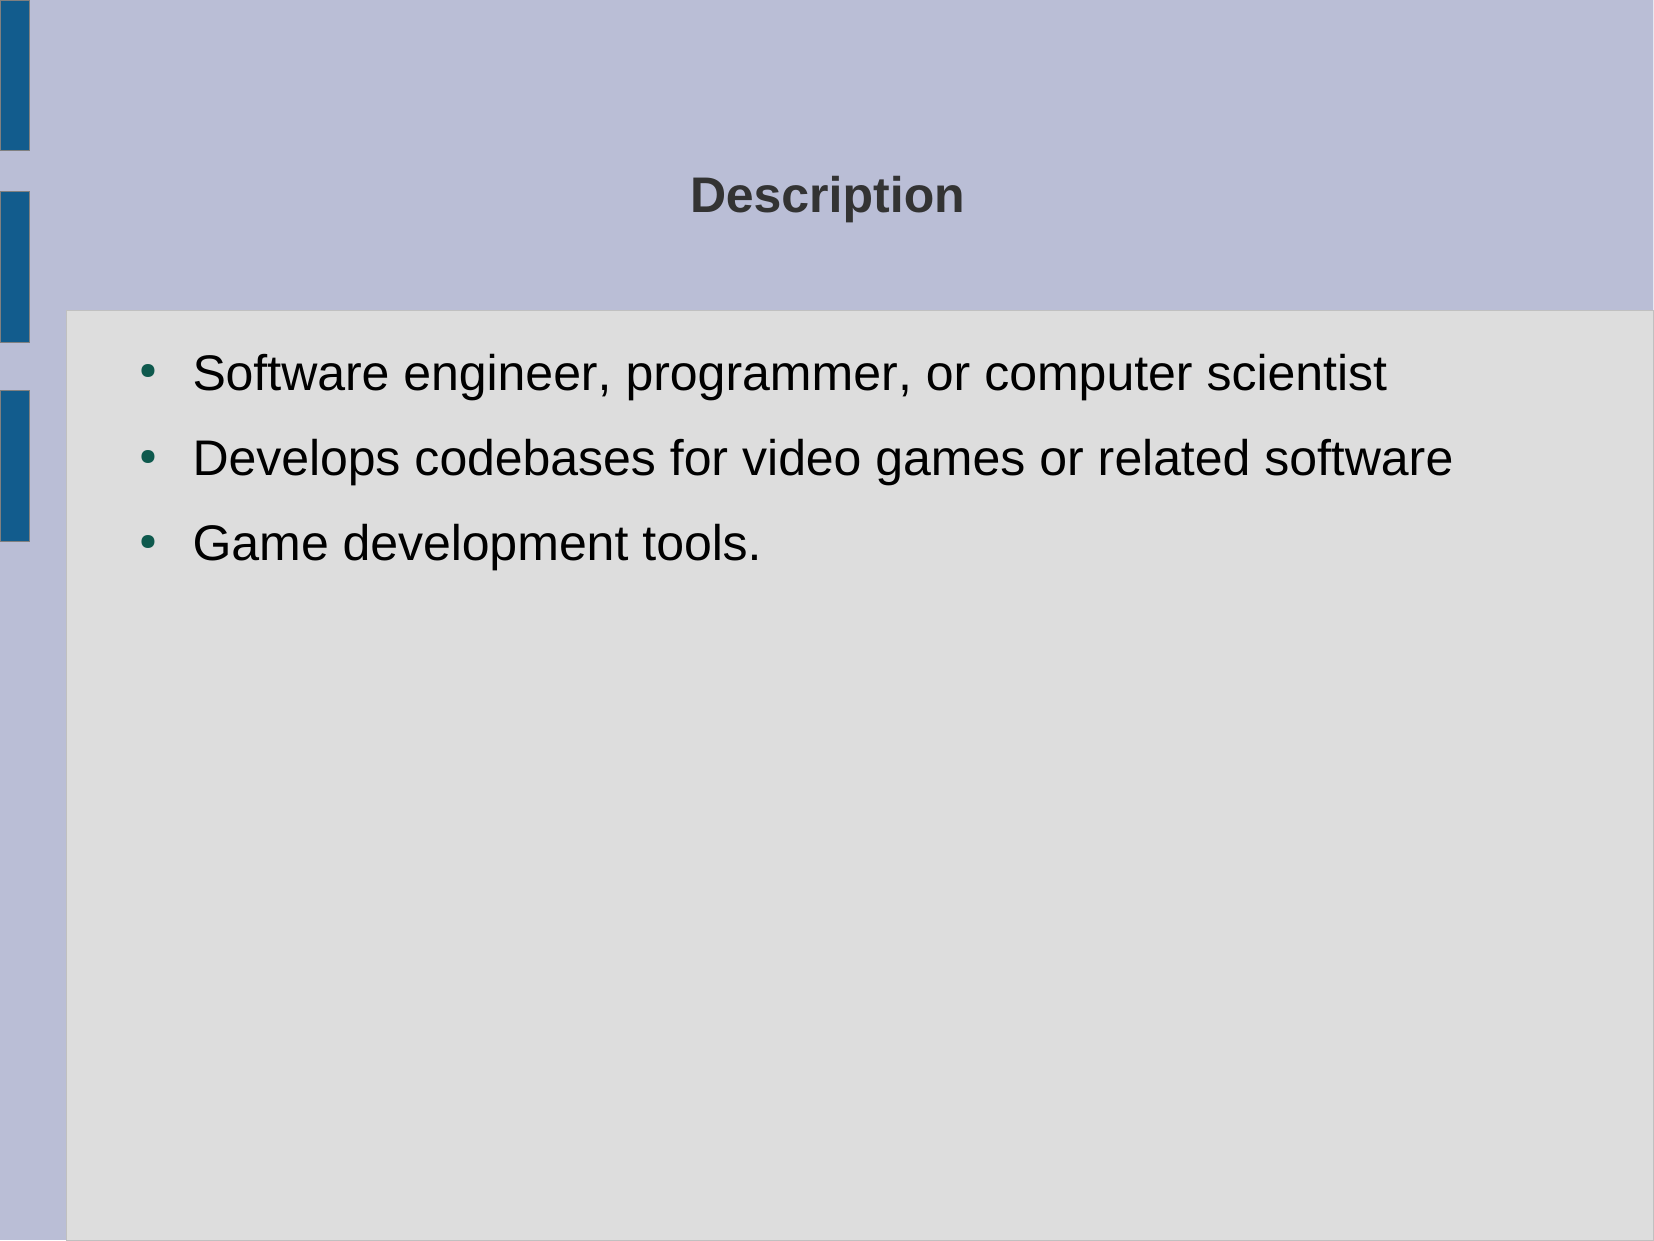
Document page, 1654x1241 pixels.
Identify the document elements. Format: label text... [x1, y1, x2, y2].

title Description [121, 91, 1534, 299]
list Software engineer, programmer, or computer scientist Develops codebases for video games or related software Game development tools. [121, 344, 1534, 1127]
